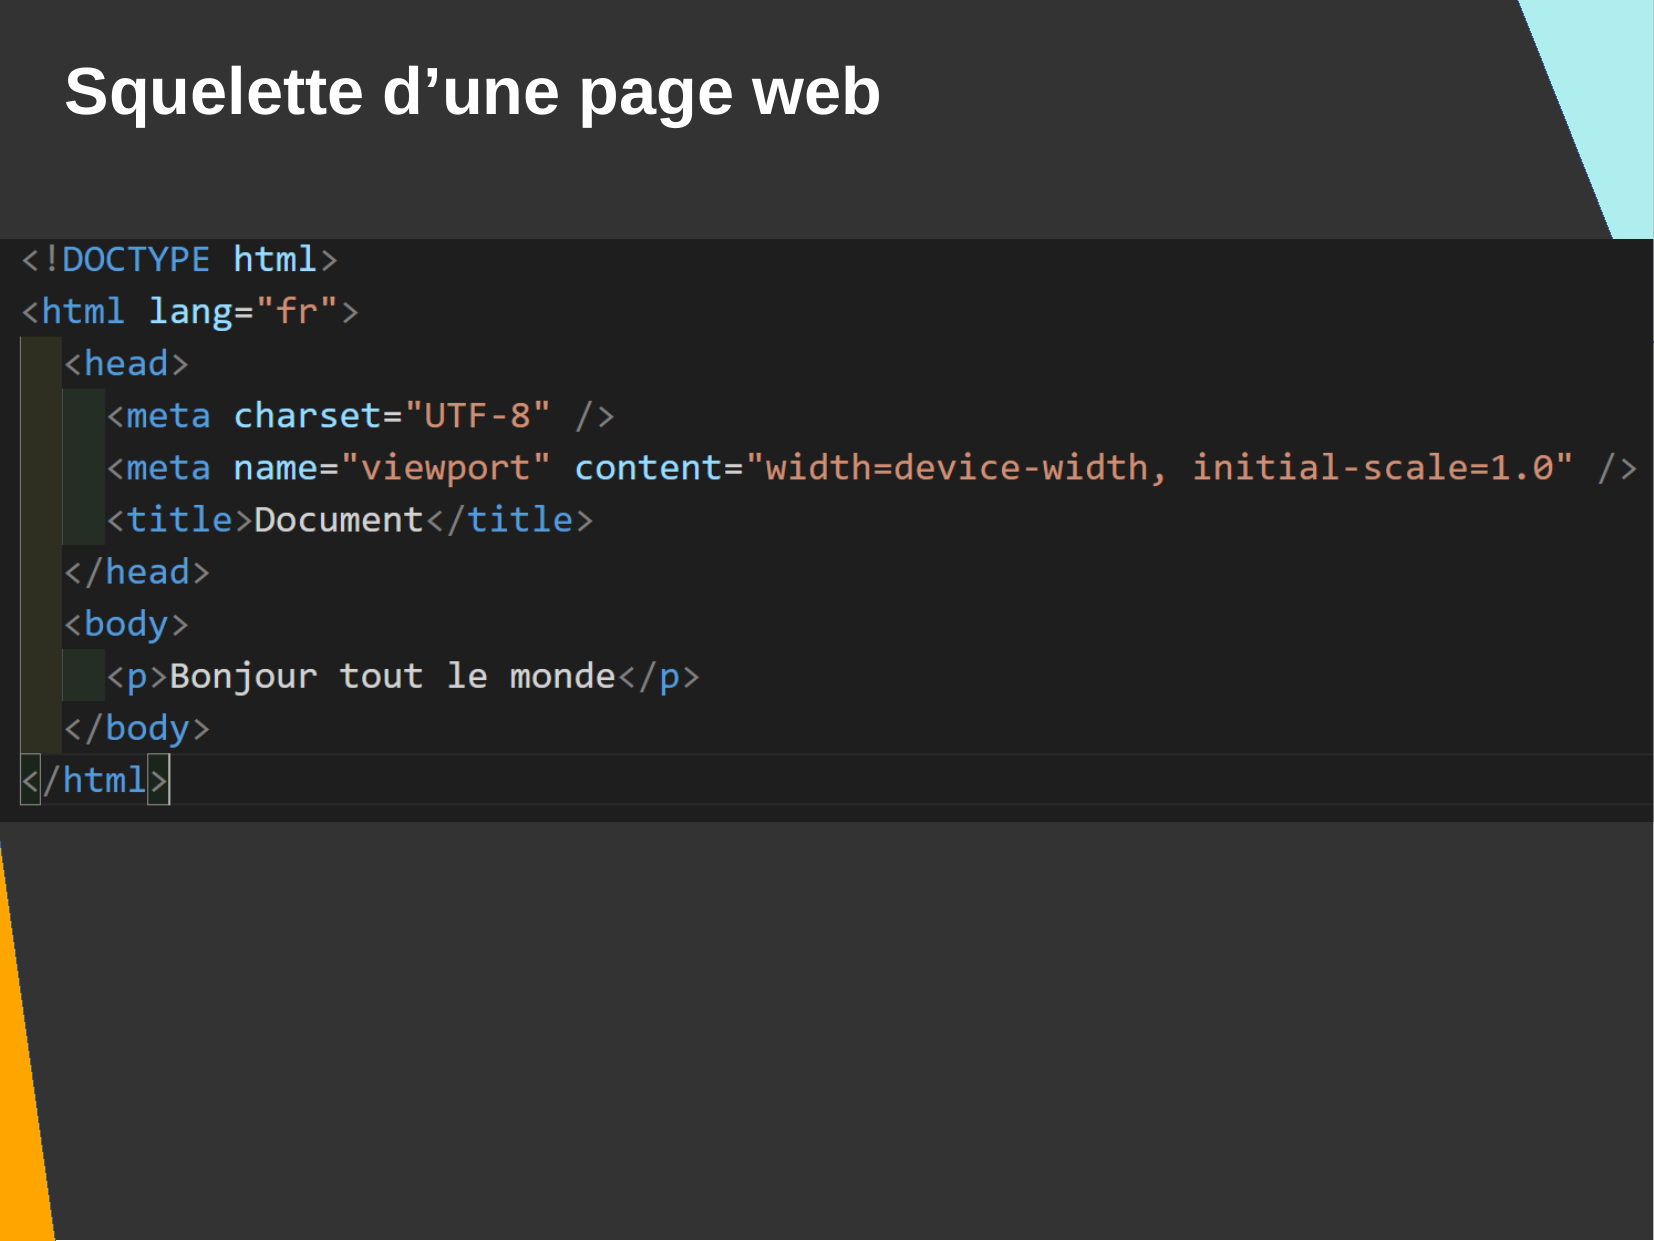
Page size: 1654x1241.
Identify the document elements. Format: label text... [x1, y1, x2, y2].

text_box [0, 840, 56, 1241]
title Squelette d’une page web [64, 54, 1553, 157]
picture [0, 239, 1654, 822]
text_box [1517, 0, 1654, 239]
